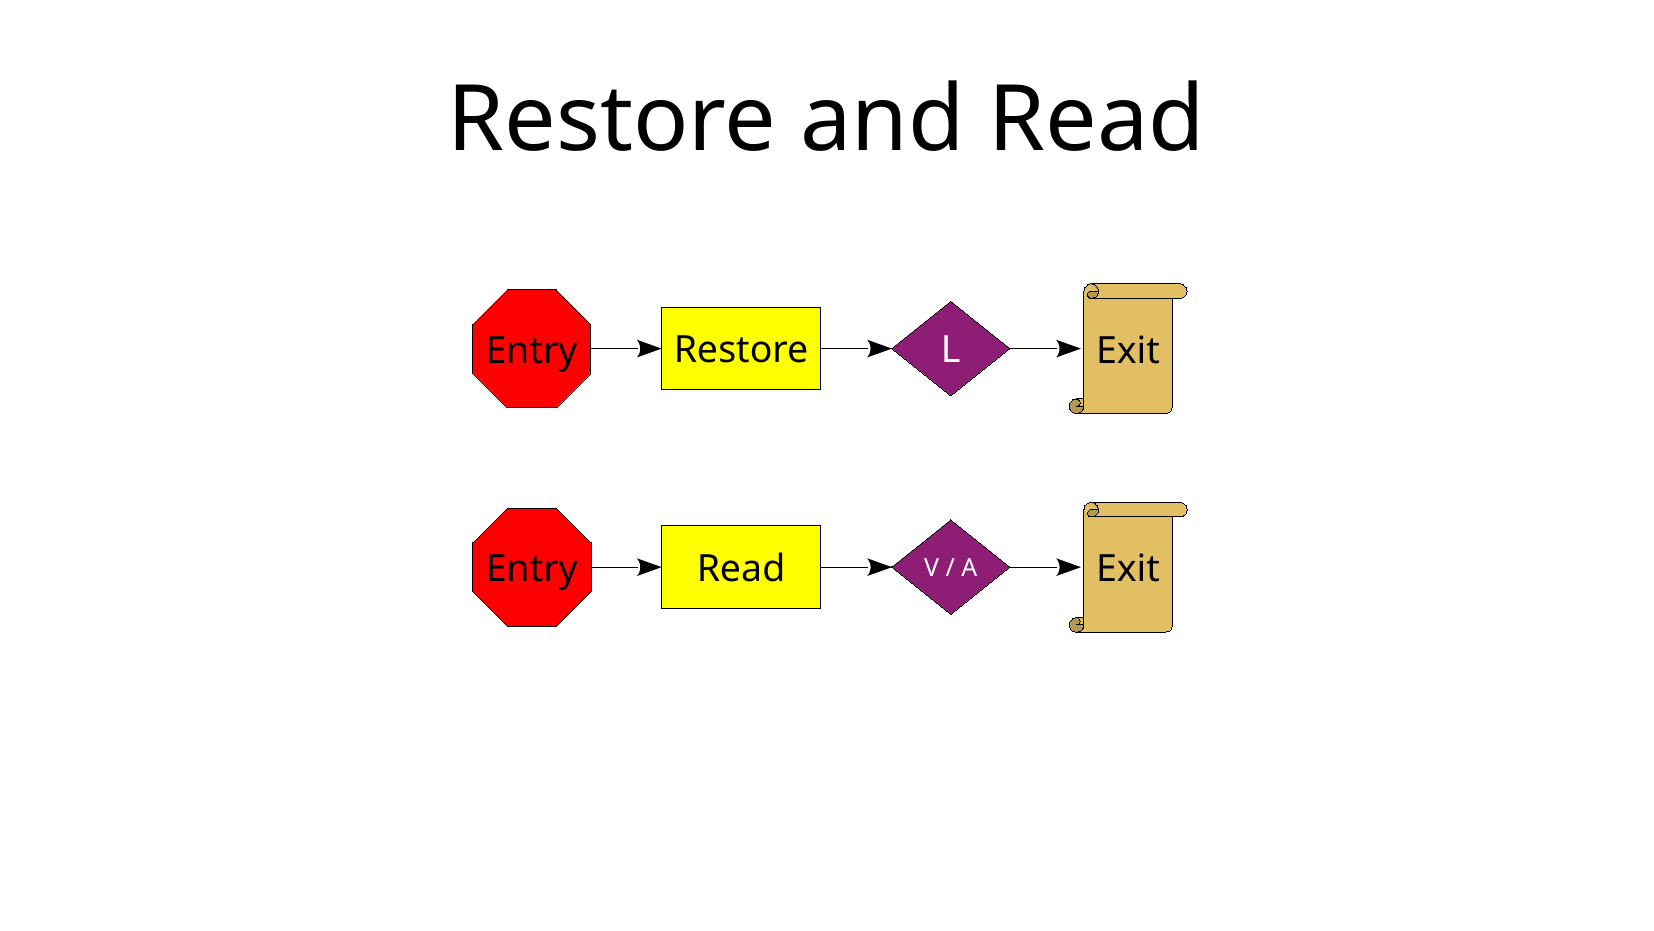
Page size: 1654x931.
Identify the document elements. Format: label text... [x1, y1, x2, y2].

text_box Entry [472, 508, 592, 627]
text_box Exit [1078, 502, 1173, 633]
text_box Entry [472, 289, 591, 408]
text_box Exit [1093, 283, 1188, 299]
title Restore and Read [82, 37, 1571, 193]
text_box Exit [1077, 283, 1173, 414]
text_box Read [661, 525, 821, 609]
text_box Restore [661, 307, 821, 390]
text_box L [891, 301, 1010, 396]
text_box V / A [891, 519, 1010, 615]
text_box Exit [1095, 502, 1188, 517]
